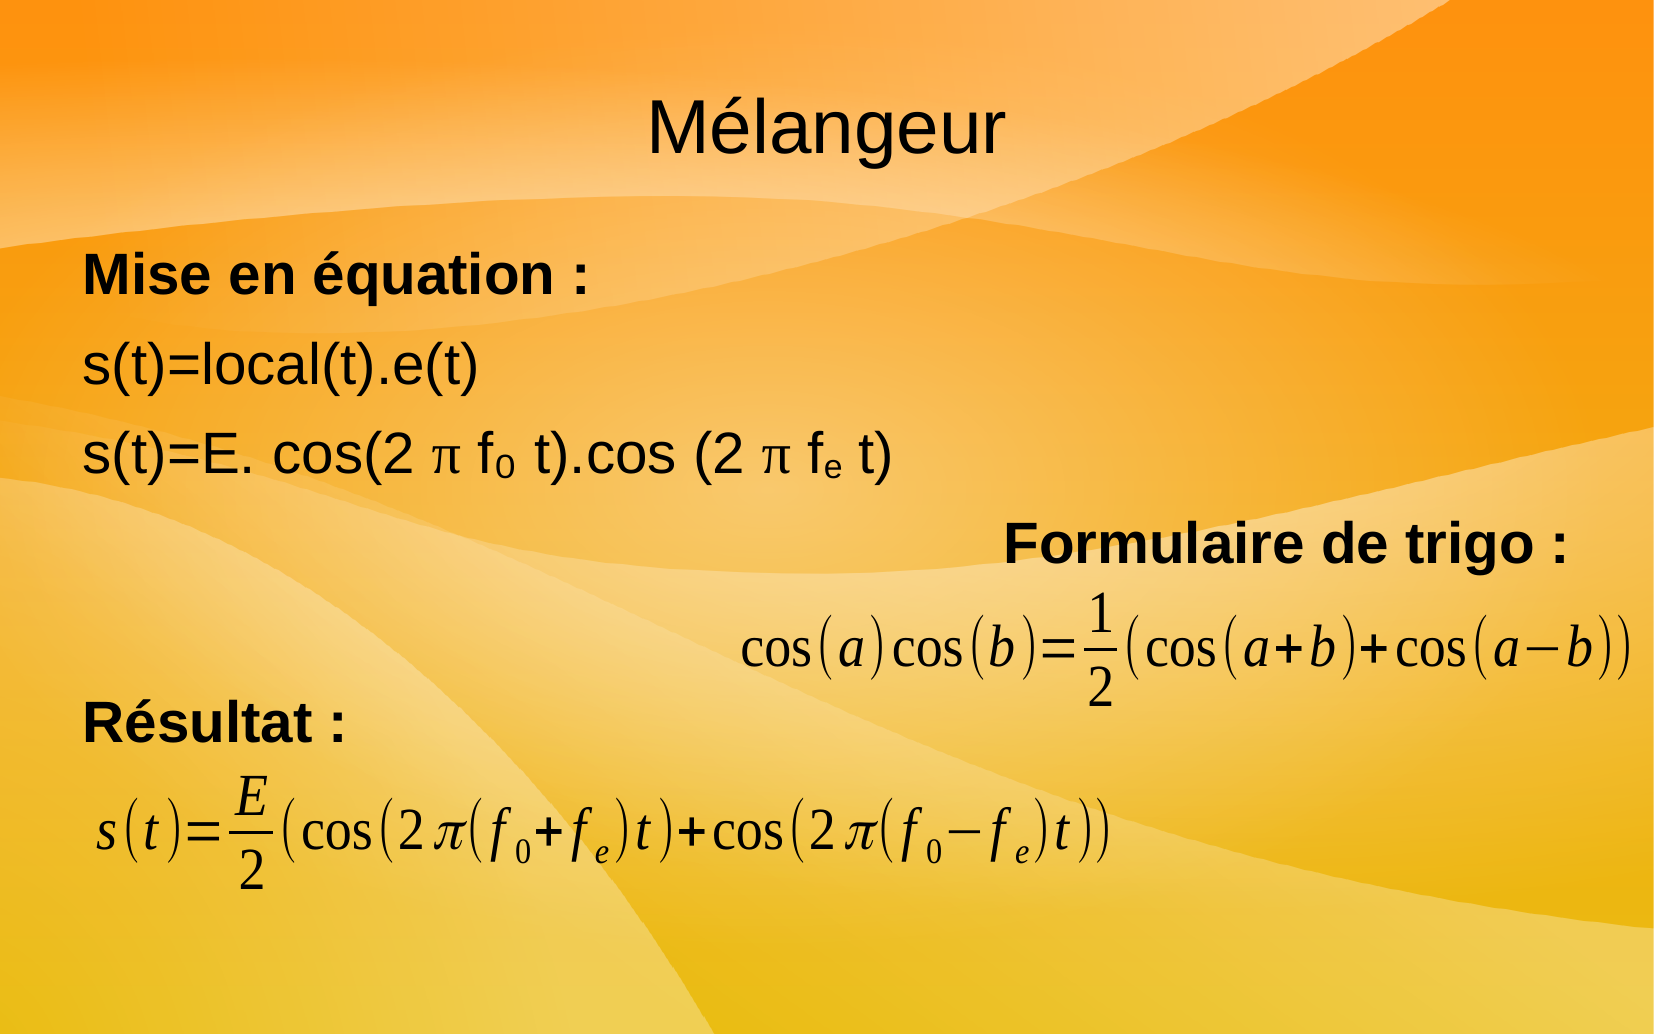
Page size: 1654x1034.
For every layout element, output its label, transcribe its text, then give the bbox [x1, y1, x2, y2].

chart [88, 761, 1120, 904]
list Mise en équation : s(t)=local(t).e(t) s(t)=E. cos(2 π f₀ t).cos (2 π fe t) Formulaire de trigo : Résultat : [82, 241, 1571, 940]
chart [734, 578, 1641, 720]
title Mélangeur [82, 41, 1571, 214]
picture [0, 0, 1654, 1034]
